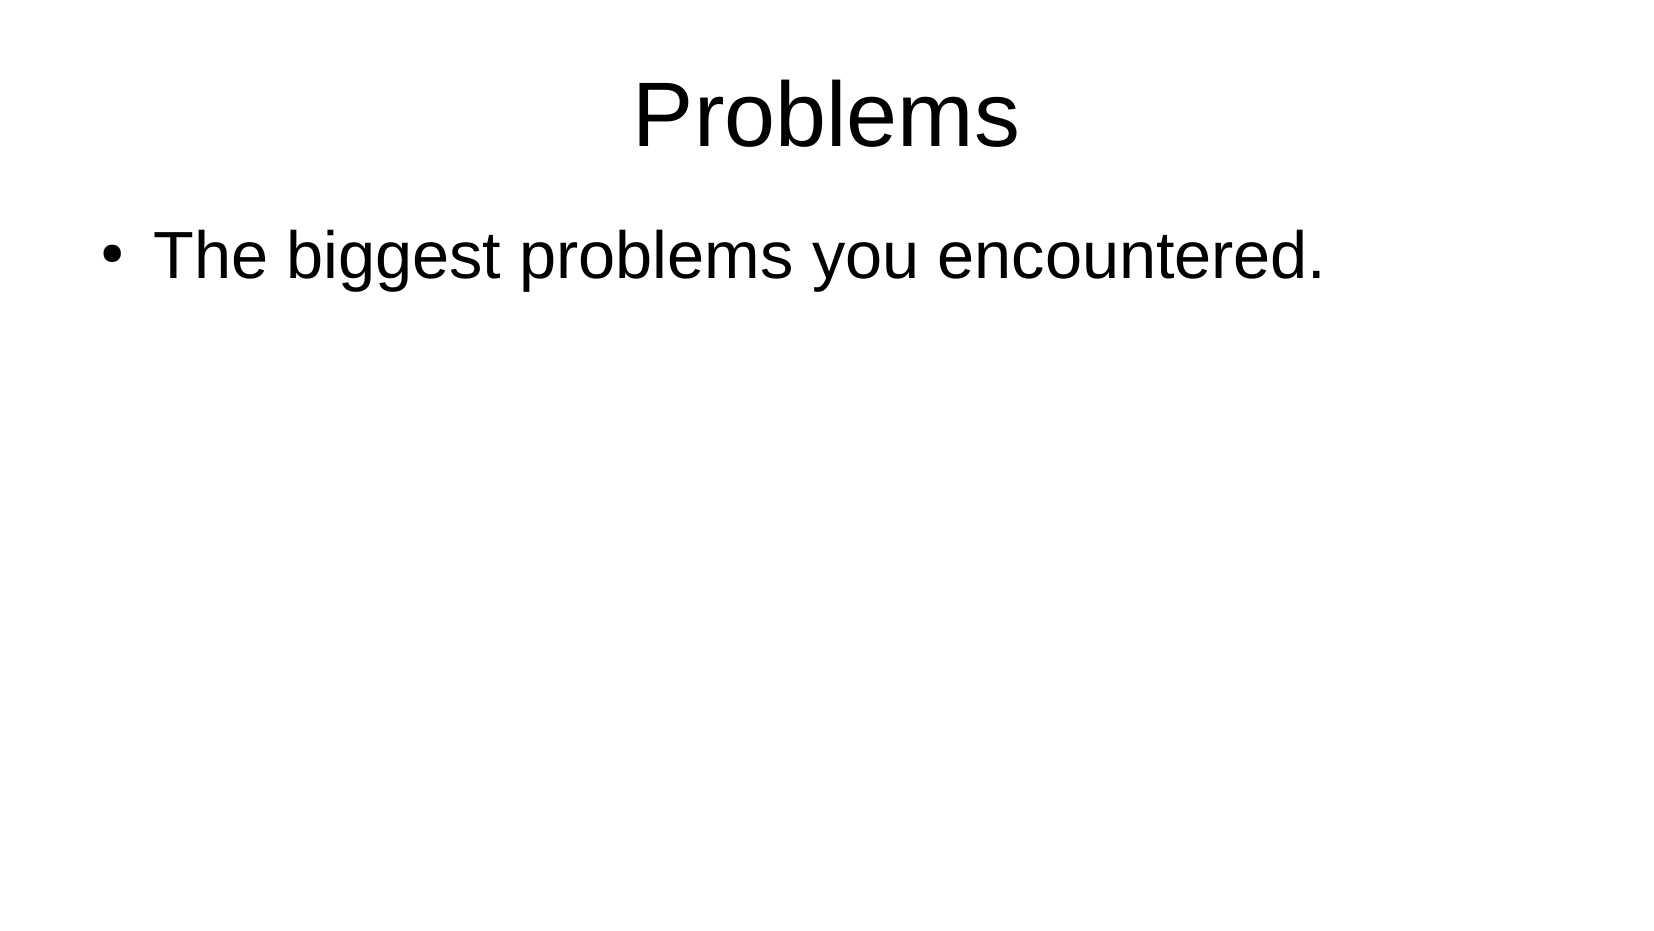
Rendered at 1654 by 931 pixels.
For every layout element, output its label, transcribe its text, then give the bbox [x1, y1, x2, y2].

list The biggest problems you encountered. [82, 217, 1571, 758]
title Problems [82, 37, 1571, 193]
